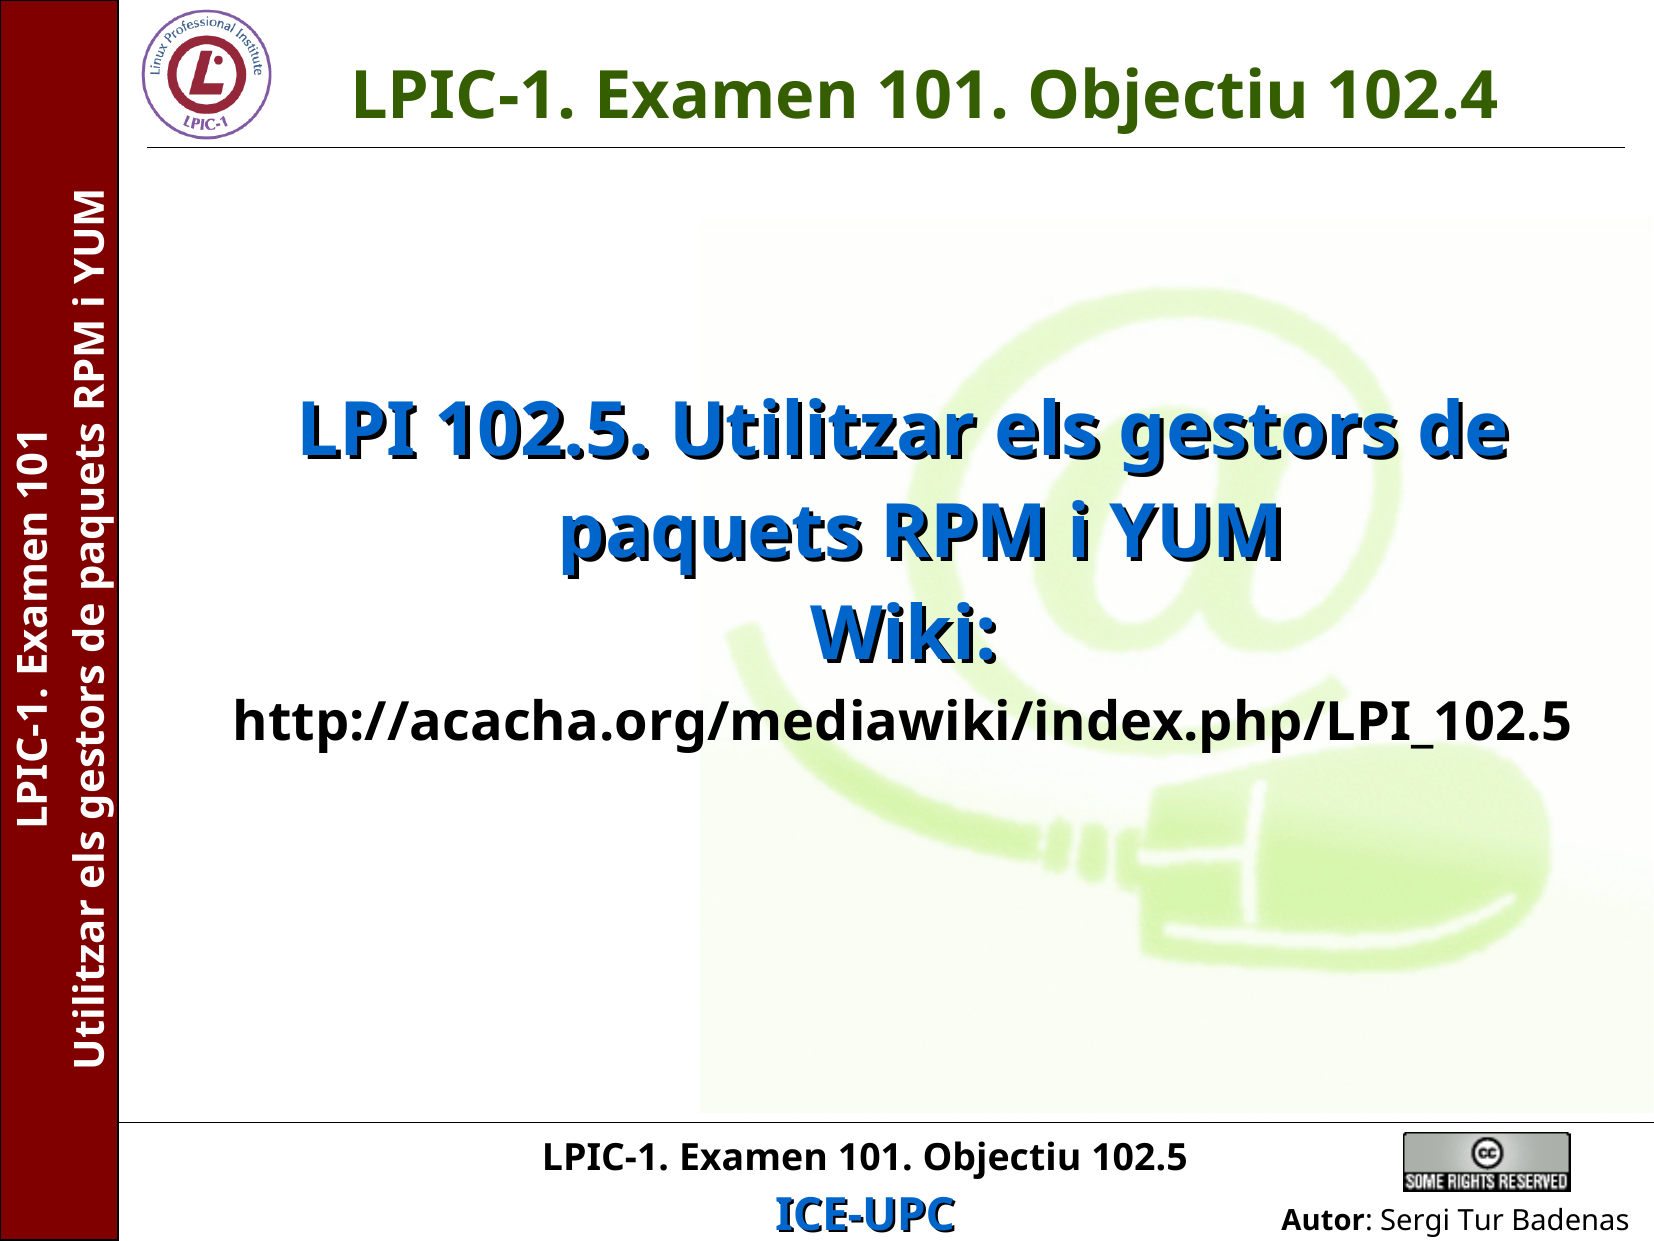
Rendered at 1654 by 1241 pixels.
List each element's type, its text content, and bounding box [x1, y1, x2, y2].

title LPIC-1. Examen 101. Objectiu 102.4 [206, 43, 1643, 142]
picture [700, 217, 1654, 1113]
subtitle LPI 102.5. Utilitzar els gestors de paquets RPM i YUM Wiki: http://acacha.org/mediawiki/index.php/LPI_102.5 [141, 242, 1630, 1093]
picture [135, 5, 277, 142]
picture [1403, 1132, 1571, 1192]
